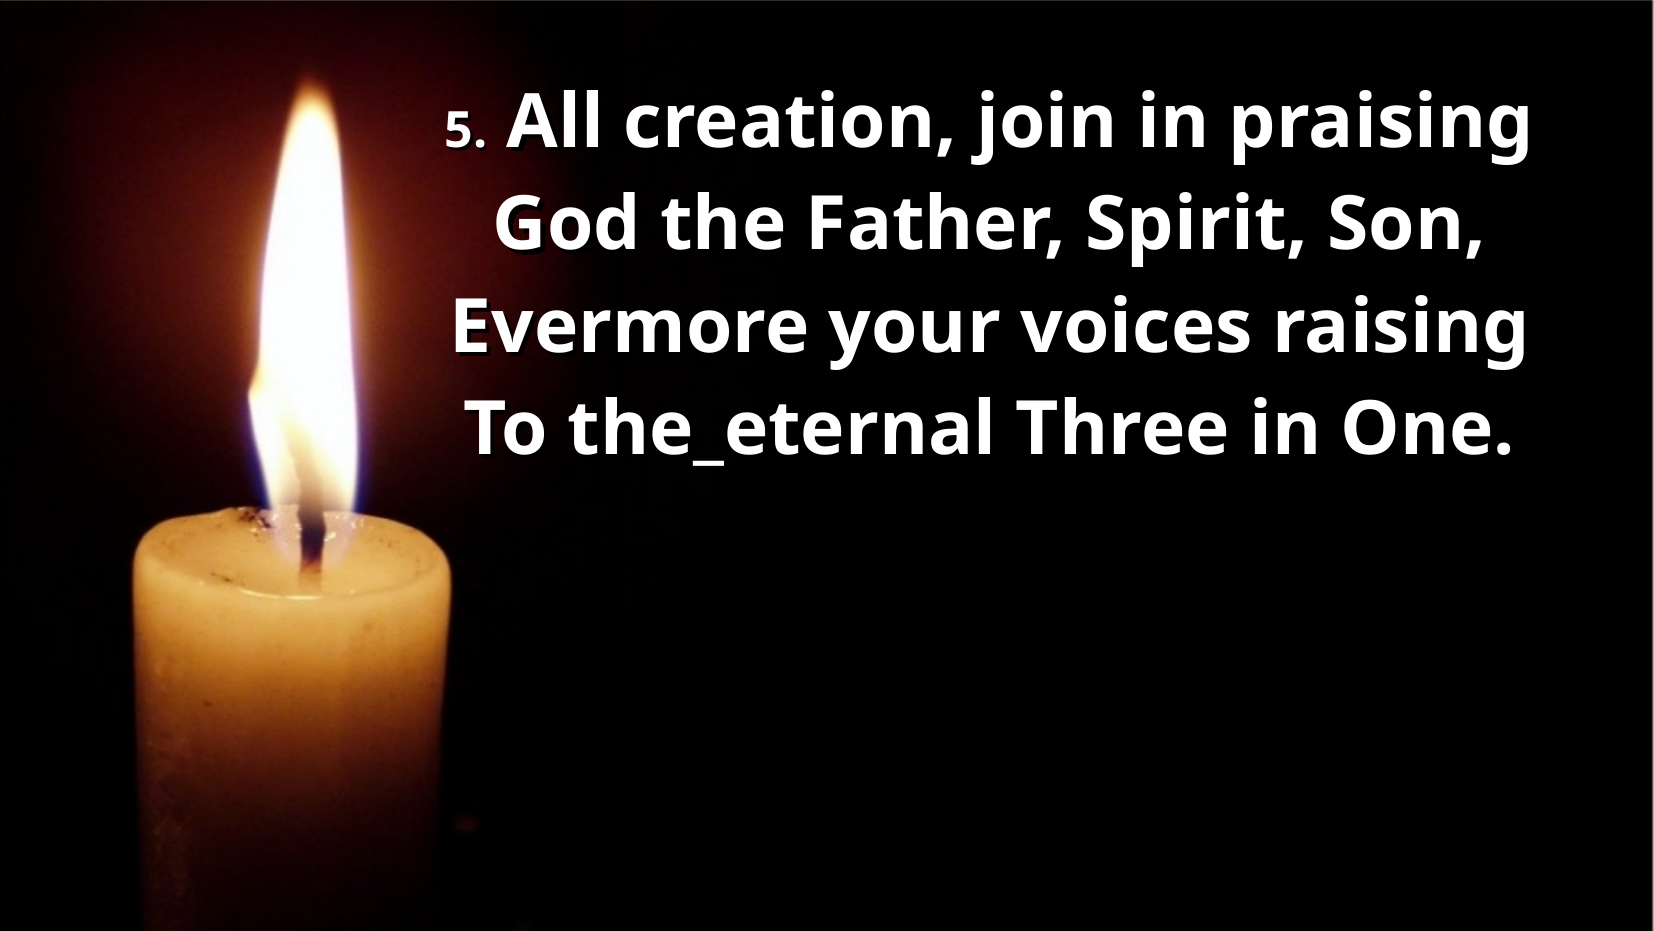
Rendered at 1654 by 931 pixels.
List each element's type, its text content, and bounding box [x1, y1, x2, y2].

picture [0, 0, 1654, 931]
text_box 5. All creation, join in praising God the Father, Spirit, Son, Evermore your voices raising To the_eternal Three in One. [405, 60, 1576, 475]
